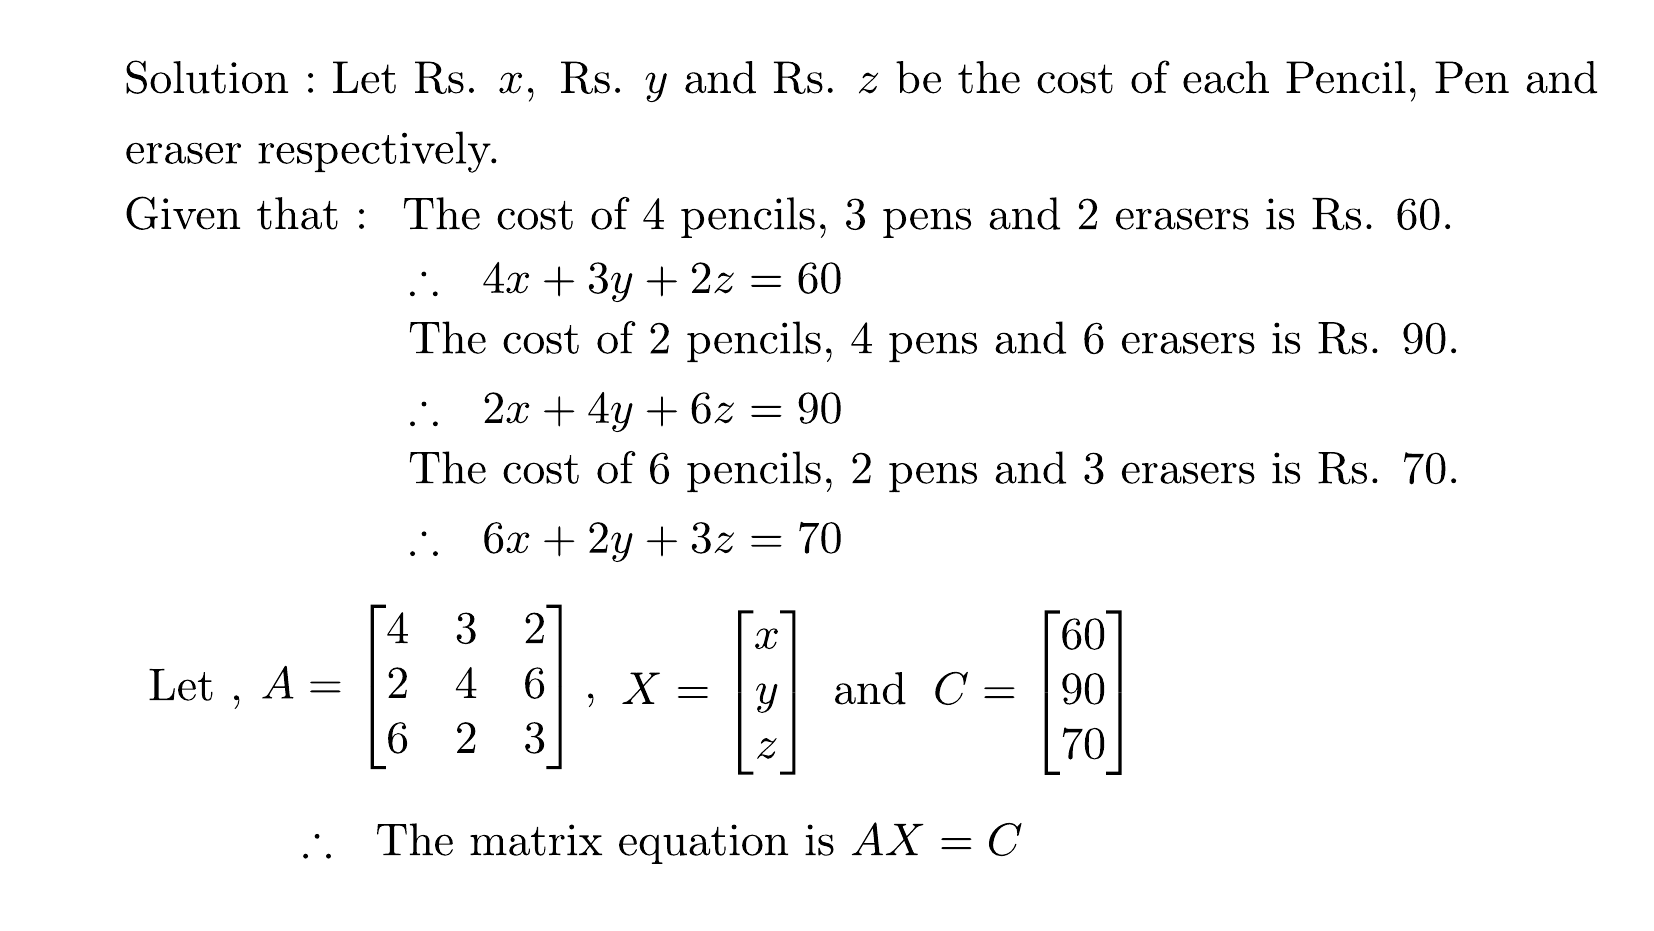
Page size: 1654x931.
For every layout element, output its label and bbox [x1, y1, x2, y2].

text_box [622, 610, 906, 775]
text_box [409, 320, 1457, 363]
text_box [303, 822, 1022, 864]
text_box [935, 610, 1122, 775]
text_box [409, 261, 841, 303]
subtitle [47, 47, 1607, 898]
text_box [333, 60, 1598, 103]
text_box [410, 391, 841, 433]
text_box [149, 668, 240, 709]
text_box [410, 521, 841, 563]
text_box [126, 60, 314, 94]
text_box [409, 450, 1457, 493]
text_box [403, 196, 1451, 238]
text_box [126, 196, 365, 230]
text_box [126, 131, 497, 173]
text_box [262, 604, 594, 770]
